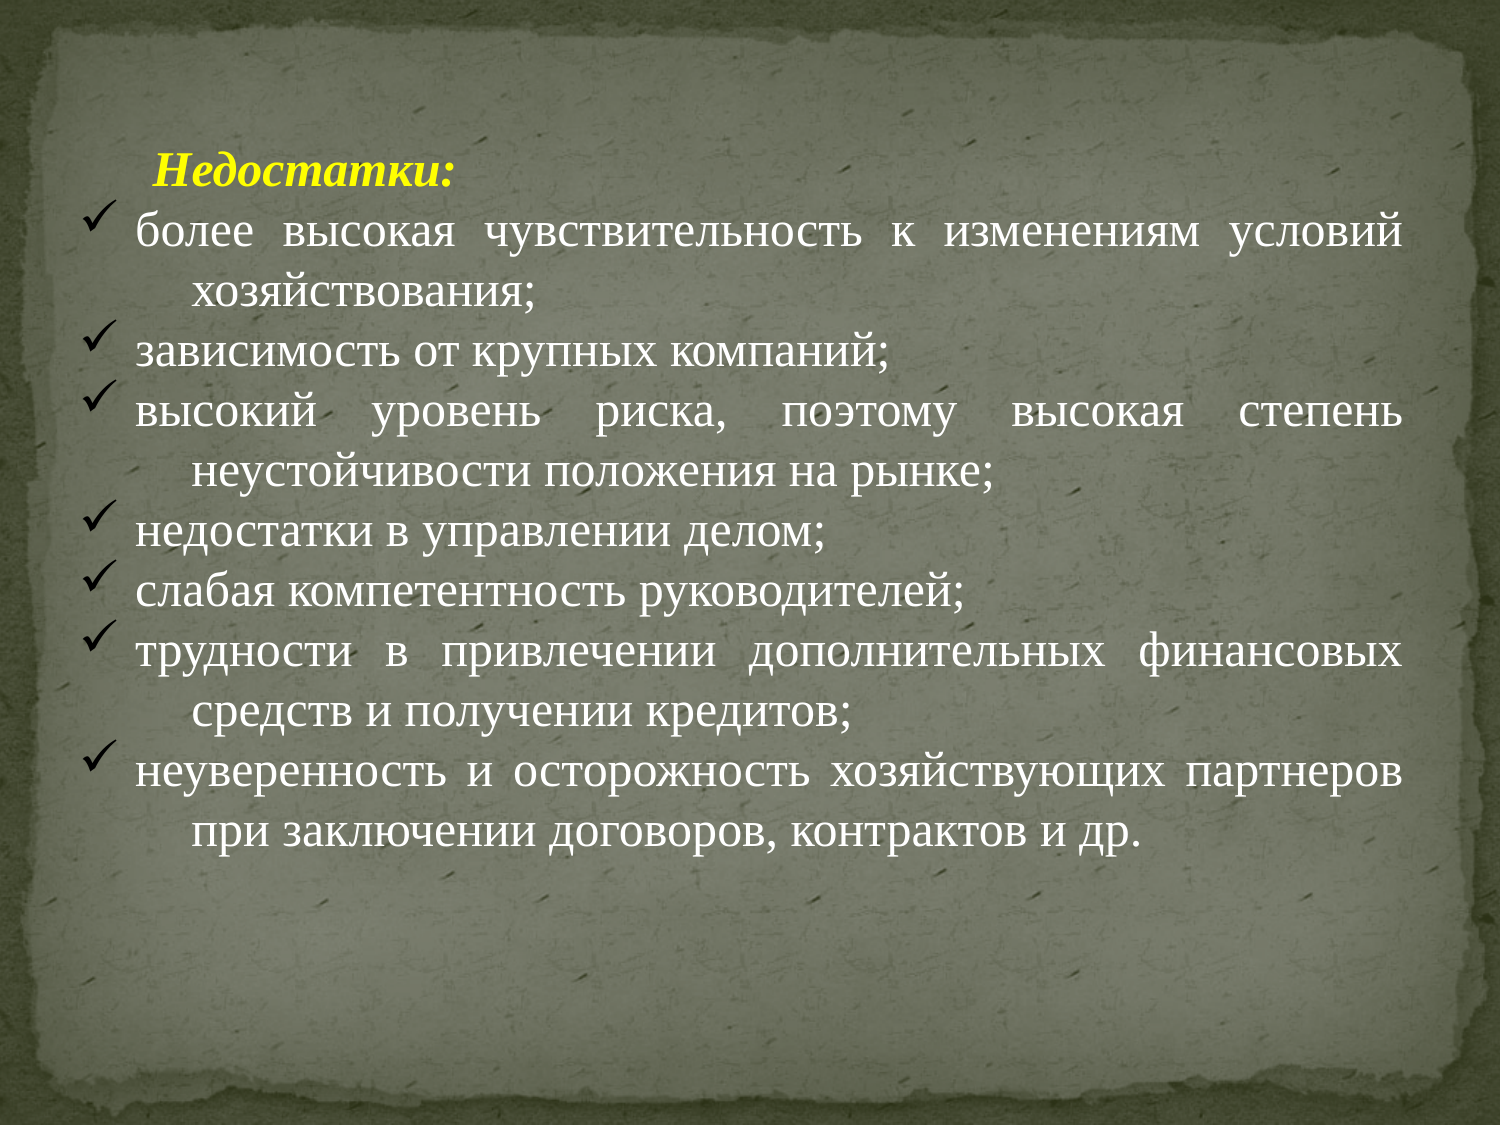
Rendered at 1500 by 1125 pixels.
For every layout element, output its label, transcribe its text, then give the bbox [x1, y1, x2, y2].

text_box Недостатки: более высокая чувствительность к изменениям условий хозяйствования; зависимость от крупных компаний; высокий уровень риска, поэтому высокая степень неустойчивости положения на рынке; недостатки в управлении делом; слабая компетентность руководителей; трудности в привлечении дополнительных финансовых средств и получении кредитов; неуверенность и осторожность хозяйствующих партнеров при заключении договоров, контрактов и др. [64, 129, 1418, 864]
